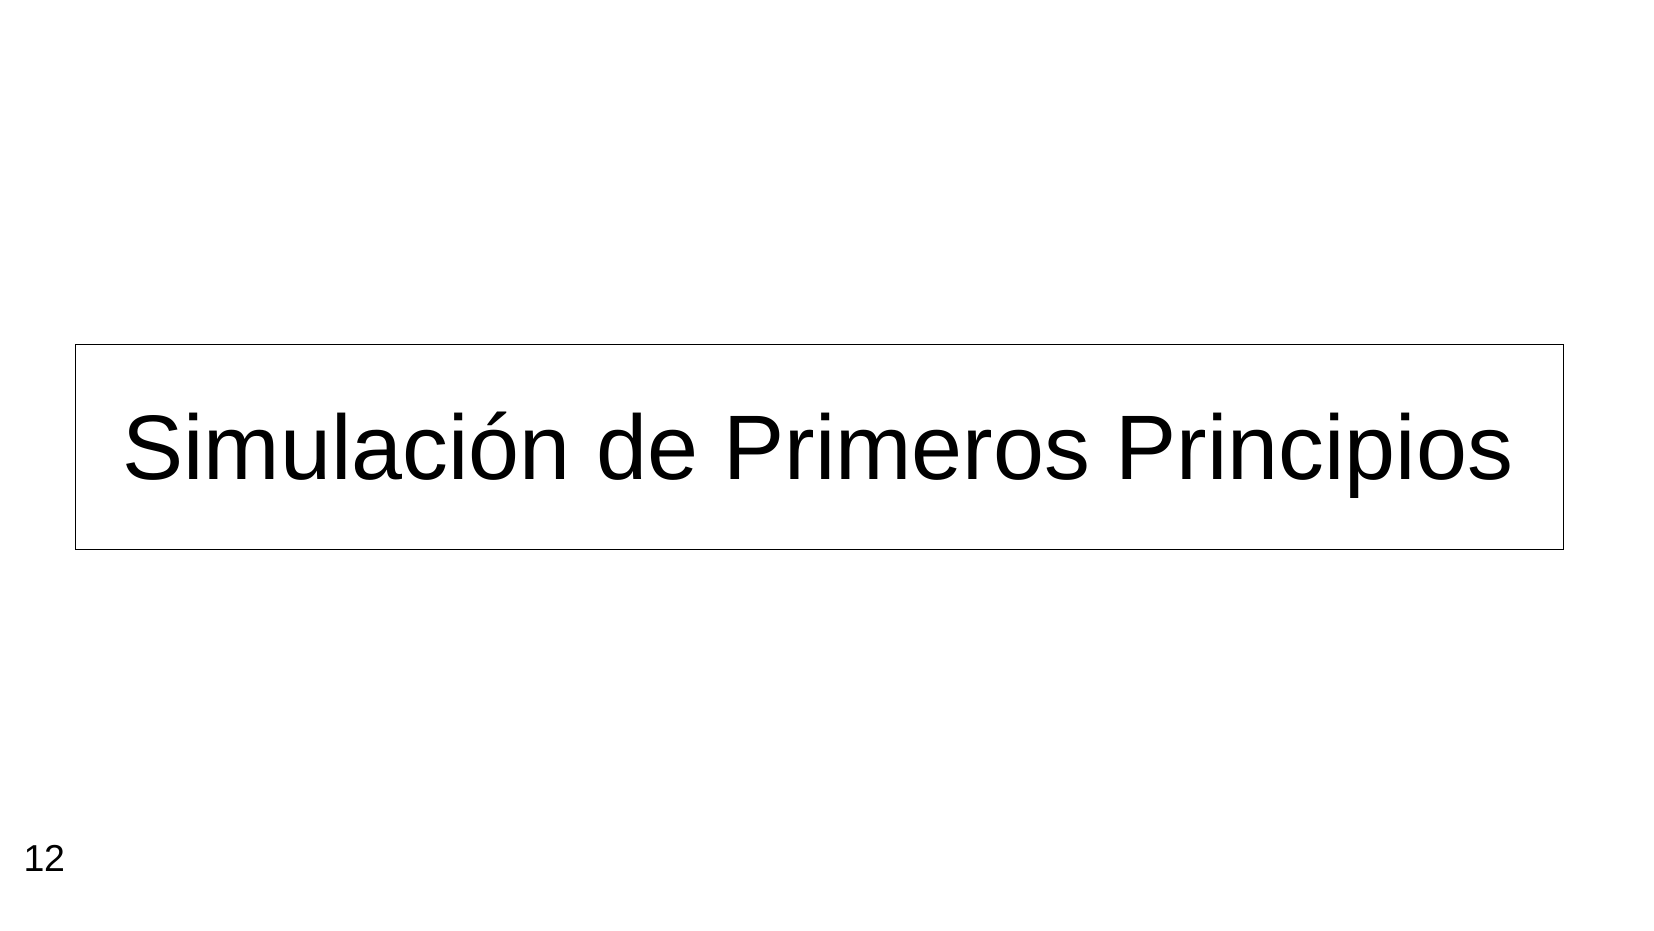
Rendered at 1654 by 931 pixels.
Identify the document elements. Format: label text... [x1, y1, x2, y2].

title Simulación de Primeros Principios [75, 344, 1564, 550]
text_box <number> [8, 829, 638, 901]
